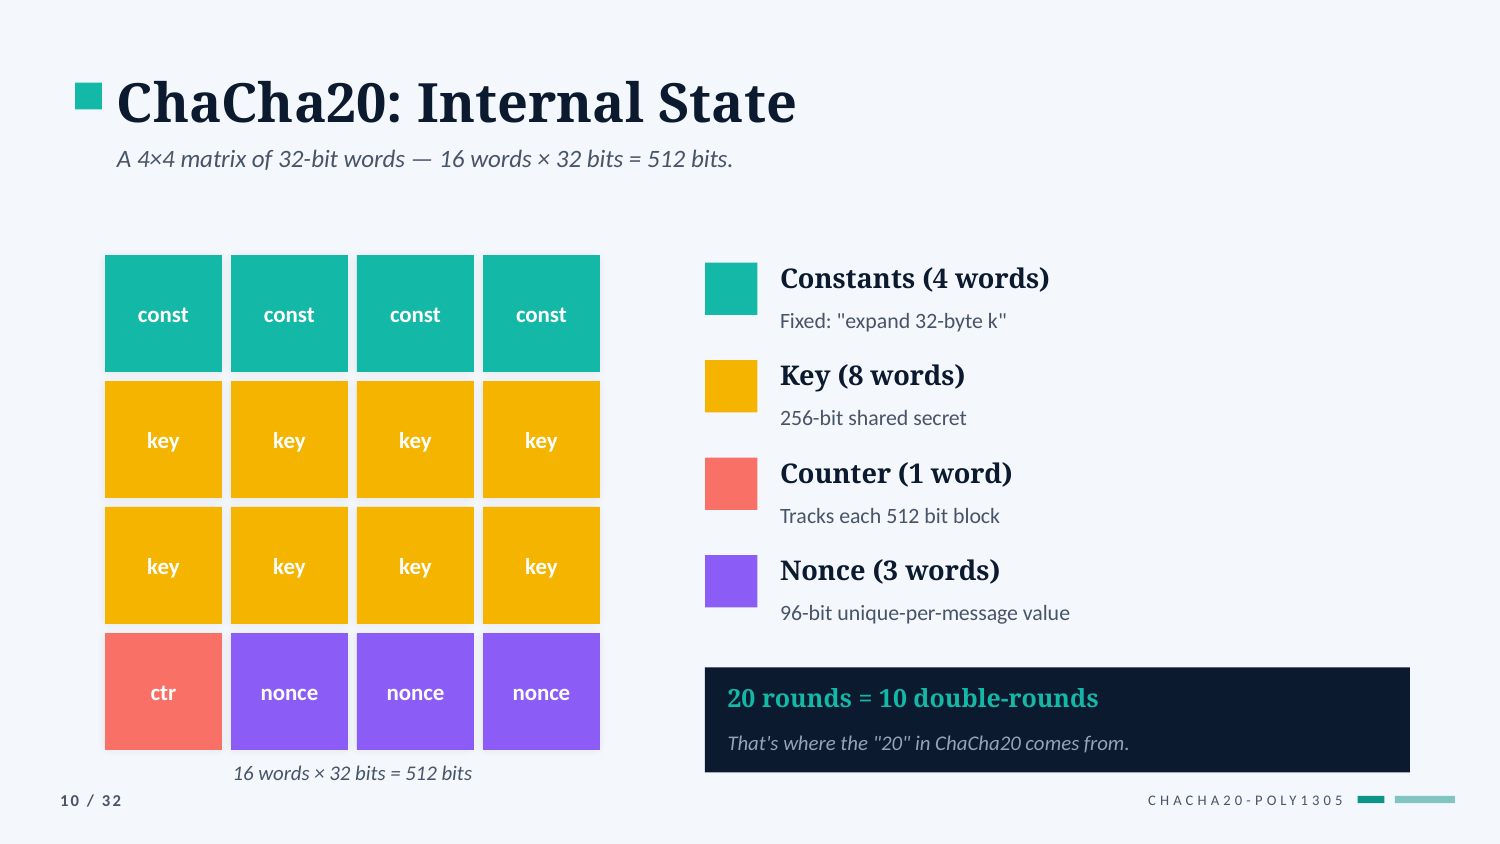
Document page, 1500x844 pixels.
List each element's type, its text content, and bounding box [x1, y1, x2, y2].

text_box [1357, 795, 1385, 804]
text_box key [356, 506, 474, 624]
text_box nonce [483, 633, 600, 749]
text_box [705, 457, 758, 510]
text_box key [356, 381, 474, 498]
text_box key [483, 506, 600, 624]
text_box Key (8 words) [779, 352, 1455, 394]
text_box key [483, 381, 600, 498]
text_box const [105, 255, 222, 372]
text_box ChaCha20: Internal State [116, 60, 1422, 142]
text_box Tracks each 512 bit block [779, 491, 1455, 537]
text_box [704, 667, 1410, 773]
text_box [75, 82, 102, 110]
text_box Fixed: "expand 32-byte k" [779, 296, 1455, 342]
text_box Counter (1 word) [779, 449, 1455, 491]
text_box const [483, 255, 600, 372]
text_box key [231, 506, 348, 624]
text_box 16 words × 32 bits = 512 bits [104, 749, 600, 795]
text_box ctr [105, 633, 222, 749]
text_box key [231, 381, 348, 498]
text_box A 4×4 matrix of 32-bit words — 16 words × 32 bits = 512 bits. [116, 142, 1422, 188]
text_box [705, 262, 758, 315]
text_box That's where the "20" in ChaCha20 comes from. [727, 719, 1388, 765]
text_box key [105, 381, 222, 498]
text_box 20 rounds = 10 double-rounds [727, 674, 1388, 719]
text_box 256-bit shared secret [779, 394, 1455, 440]
text_box const [356, 255, 474, 372]
text_box Constants (4 words) [779, 254, 1455, 296]
text_box Nonce (3 words) [779, 547, 1455, 589]
text_box CHACHA20-POLY1305 [1050, 780, 1343, 819]
text_box [705, 360, 758, 413]
text_box const [231, 255, 348, 372]
text_box [1394, 795, 1455, 804]
text_box 96-bit unique-per-message value [779, 589, 1455, 635]
text_box 10 / 32 [59, 780, 210, 819]
text_box key [105, 506, 222, 624]
text_box [705, 555, 758, 608]
text_box nonce [356, 633, 474, 749]
text_box nonce [231, 633, 348, 749]
